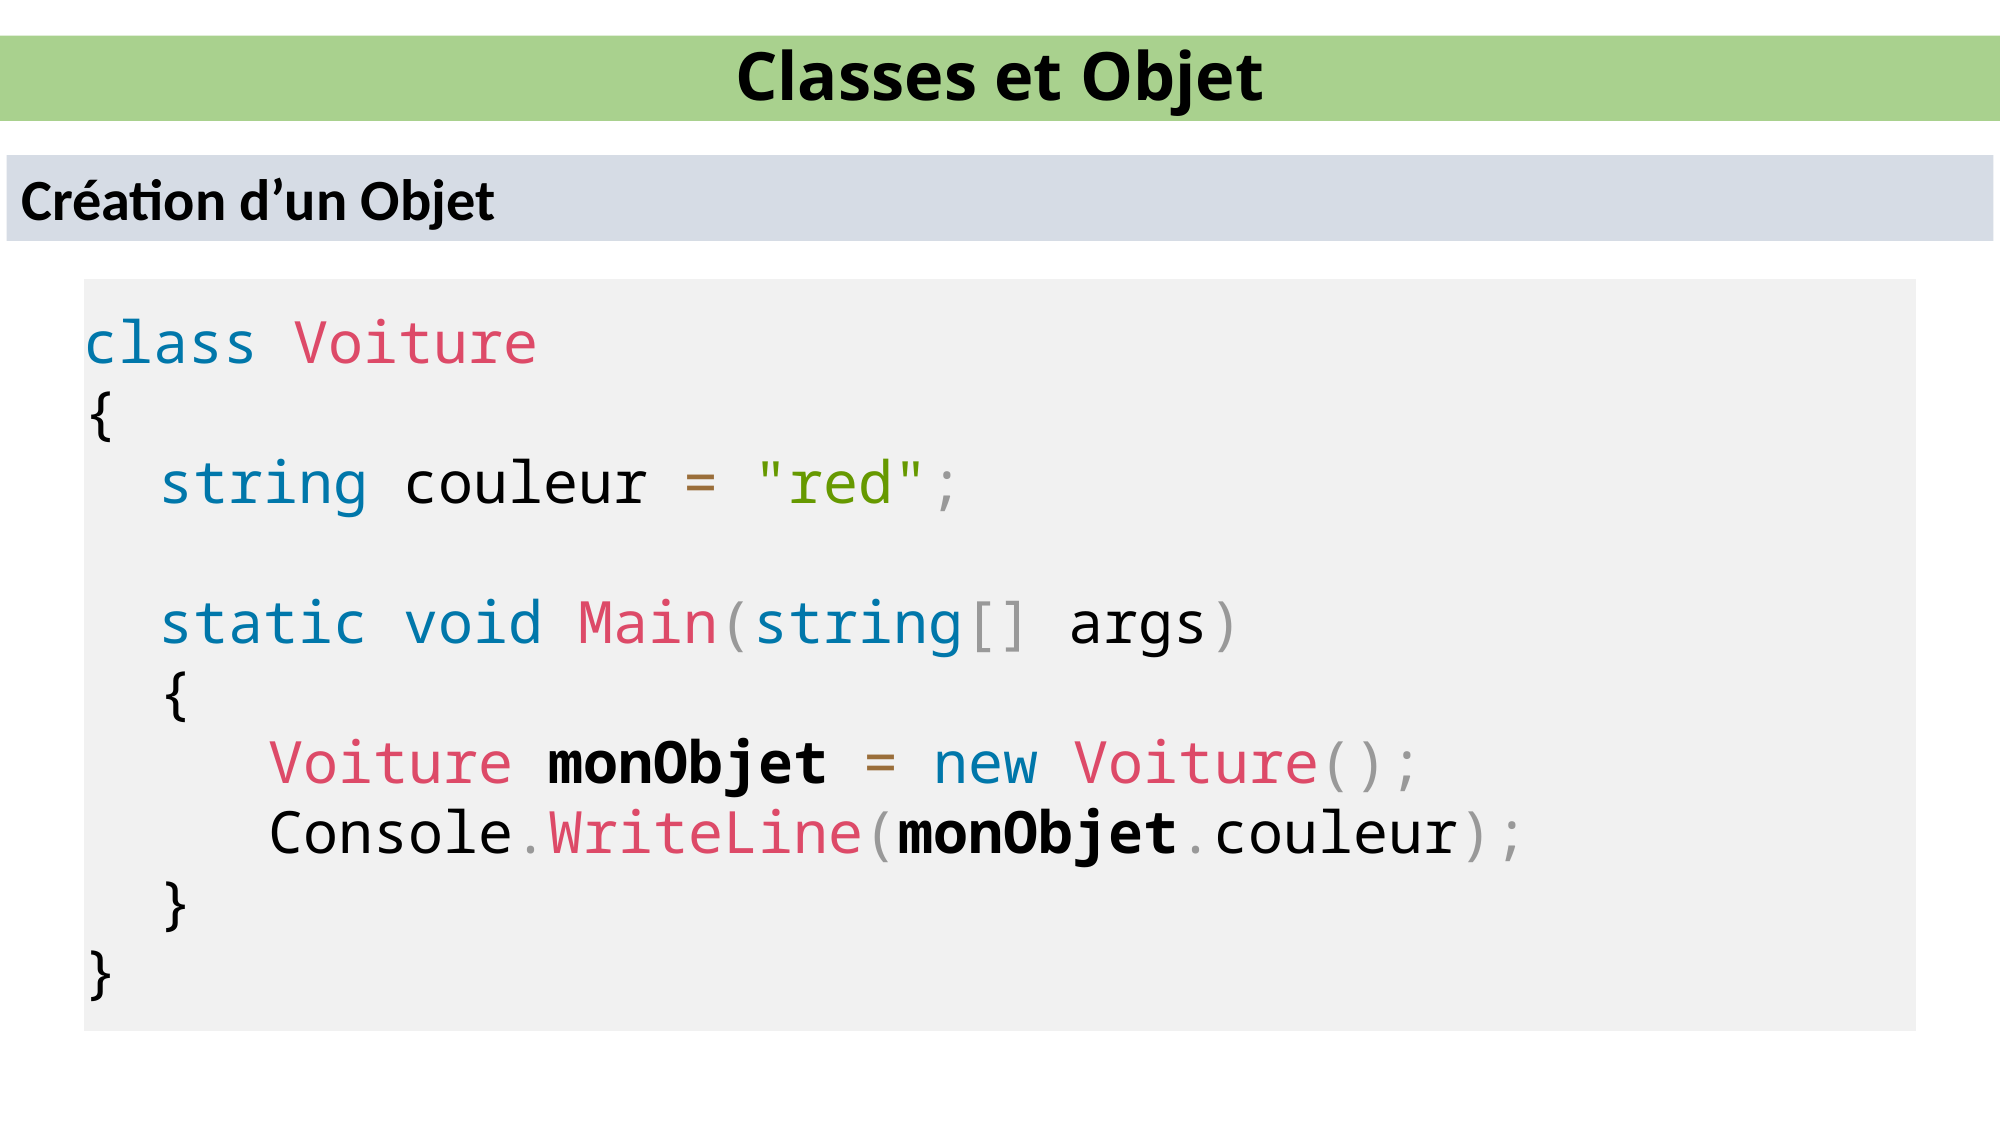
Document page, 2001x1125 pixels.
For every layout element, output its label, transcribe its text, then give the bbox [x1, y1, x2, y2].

title Classes et Objet [0, 35, 2000, 121]
text_box class Voiture { string couleur = "red"; static void Main(string[] args) { Voiture monObjet = new Voiture(); Console.WriteLine(monObjet.couleur); } } [84, 279, 1916, 1031]
text_box Création d’un Objet [6, 155, 1994, 241]
